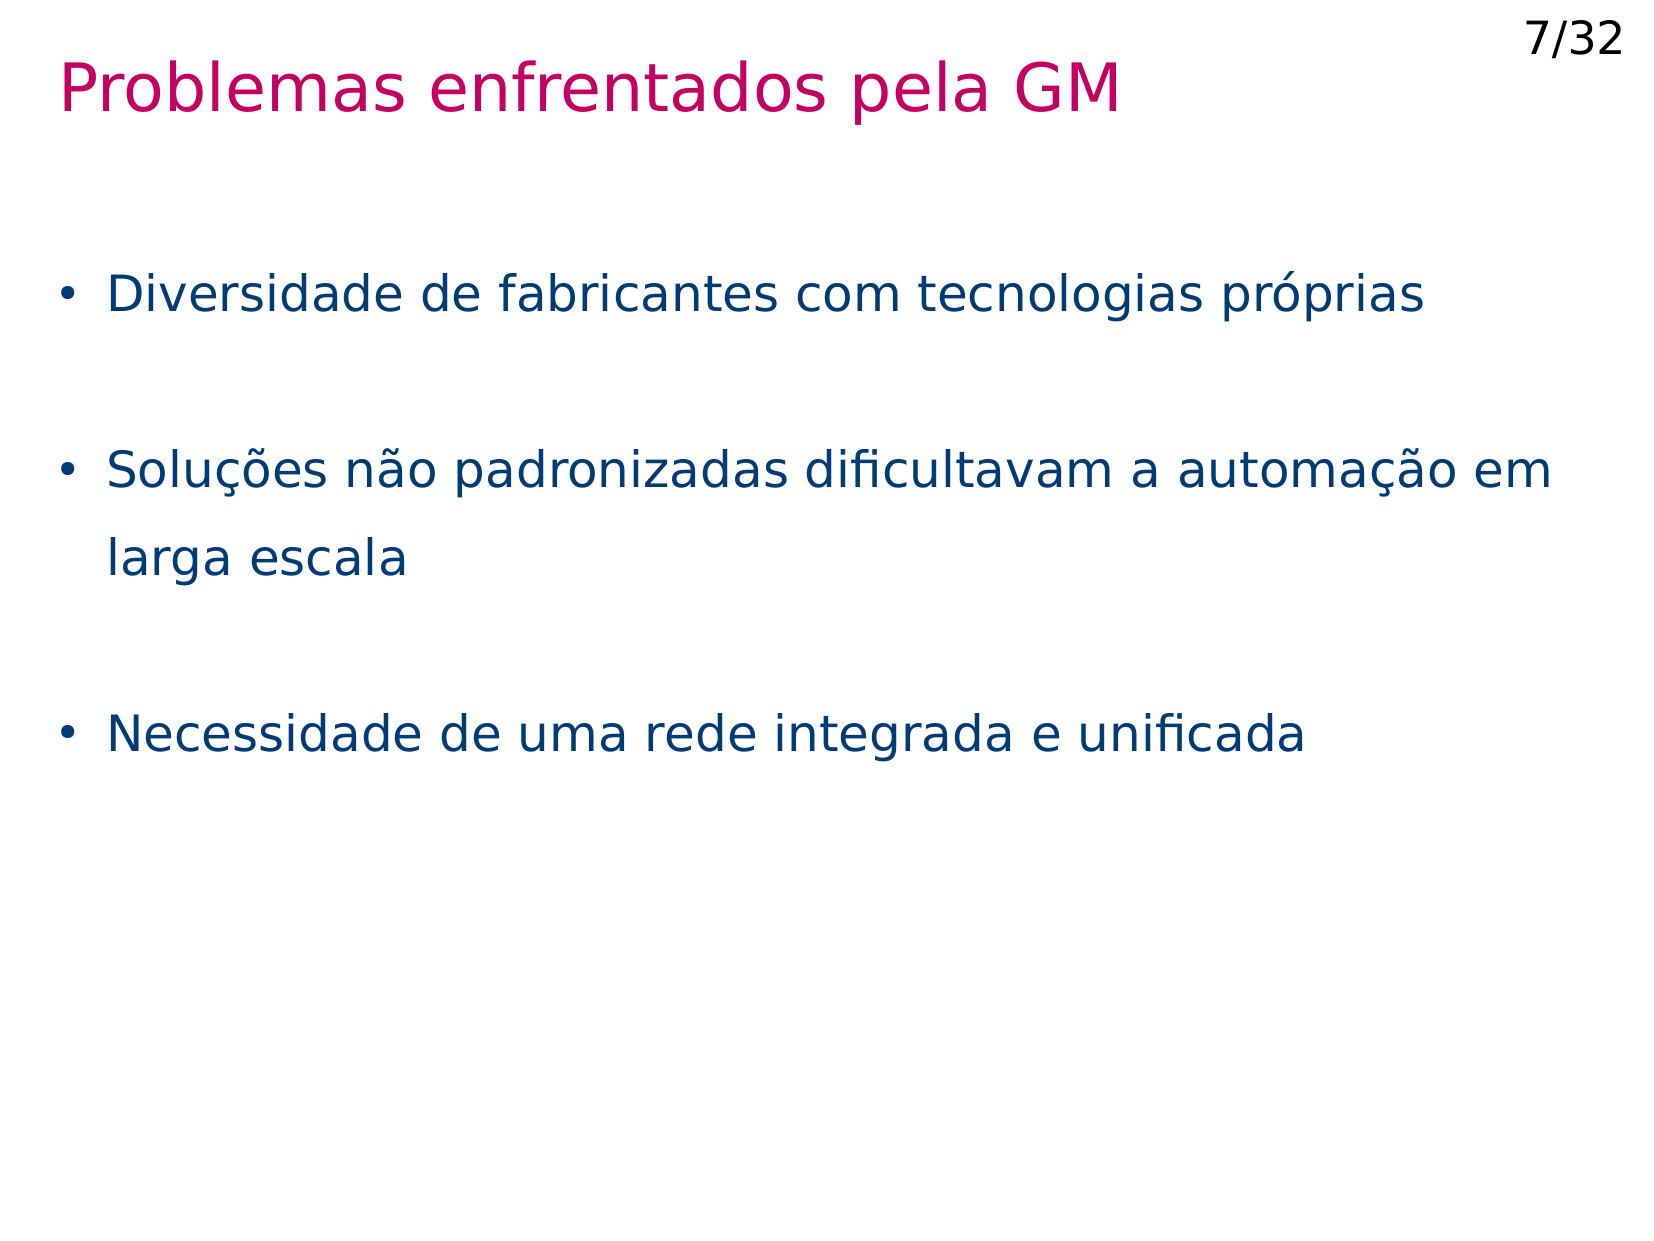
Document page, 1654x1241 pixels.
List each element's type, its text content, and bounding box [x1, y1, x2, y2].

title Problemas enfrentados pela GM [59, 29, 1625, 148]
list Diversidade de fabricantes com tecnologias próprias Soluções não padronizadas dificultavam a automação em larga escala Necessidade de uma rede integrada e unificada [59, 236, 1625, 1211]
